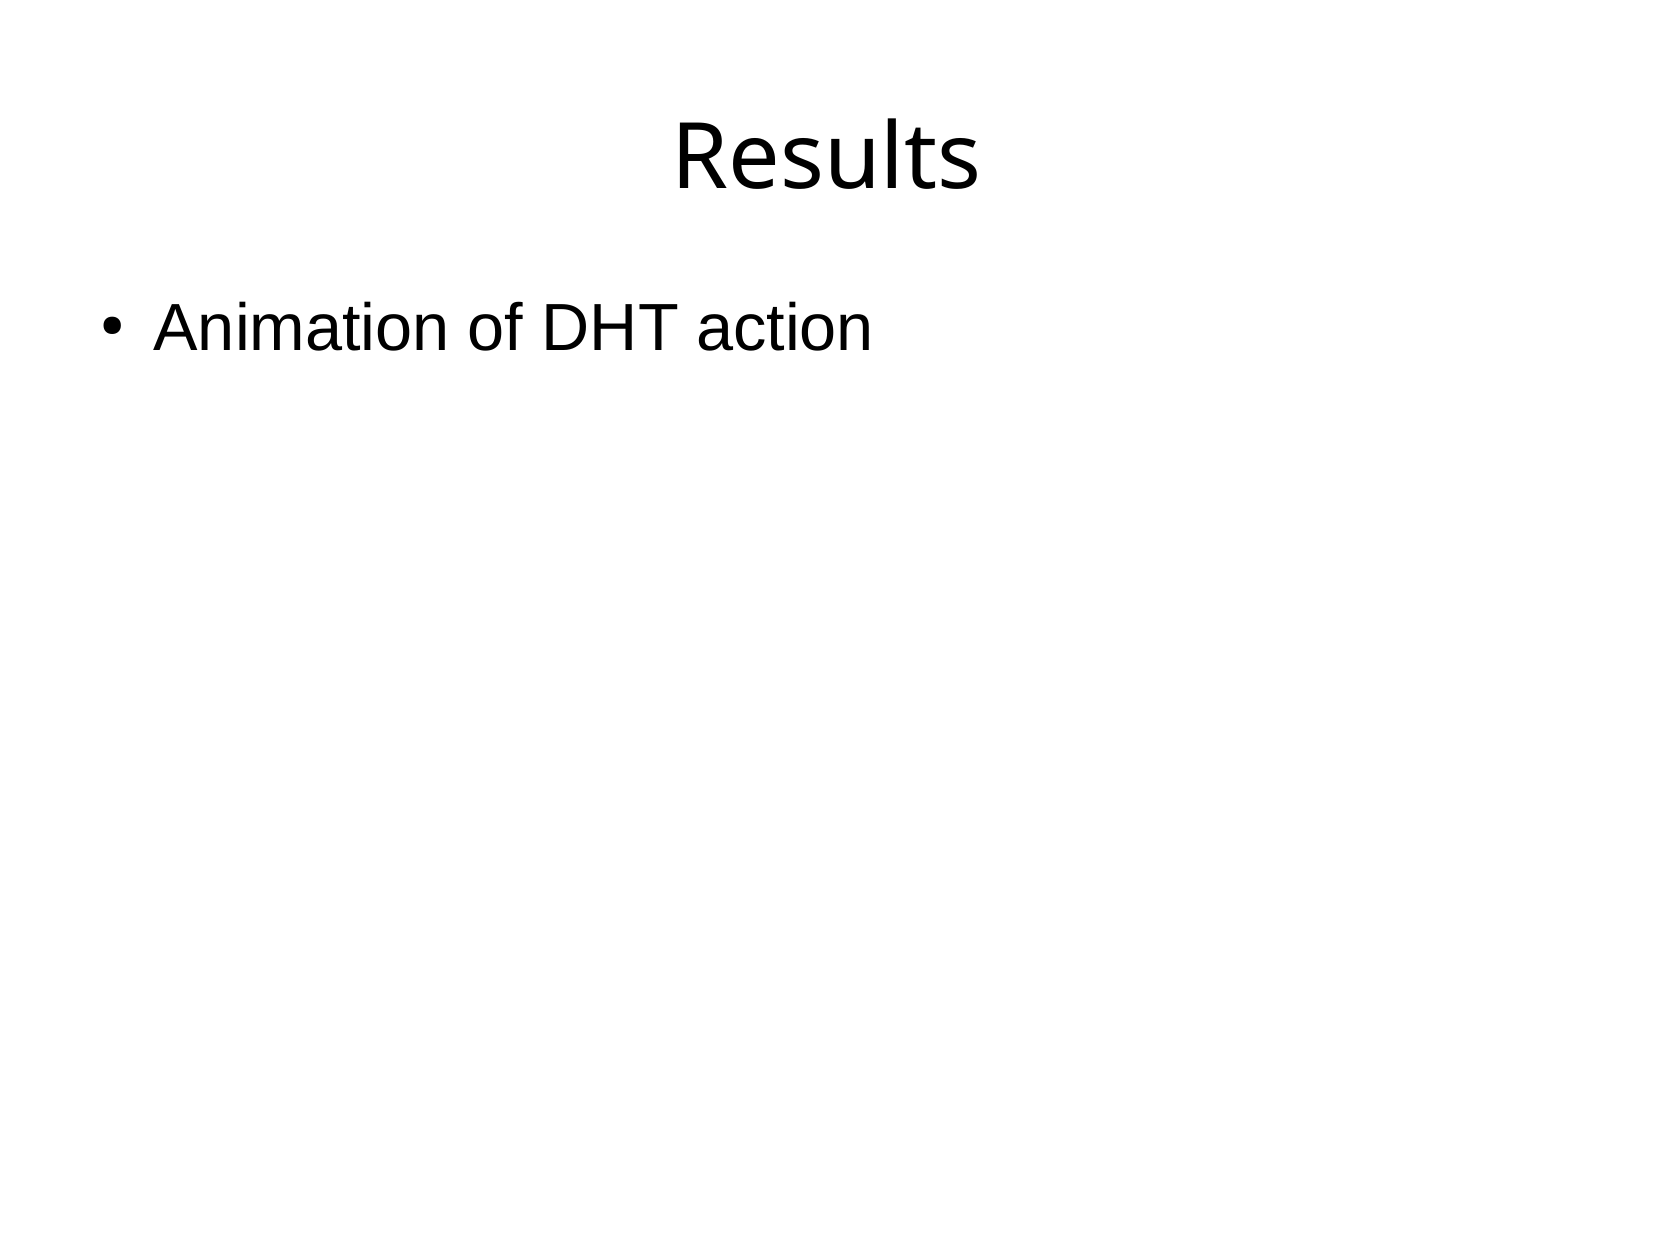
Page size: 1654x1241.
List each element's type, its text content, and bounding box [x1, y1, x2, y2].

list Animation of DHT action [82, 290, 1538, 1010]
title Results [82, 49, 1571, 257]
